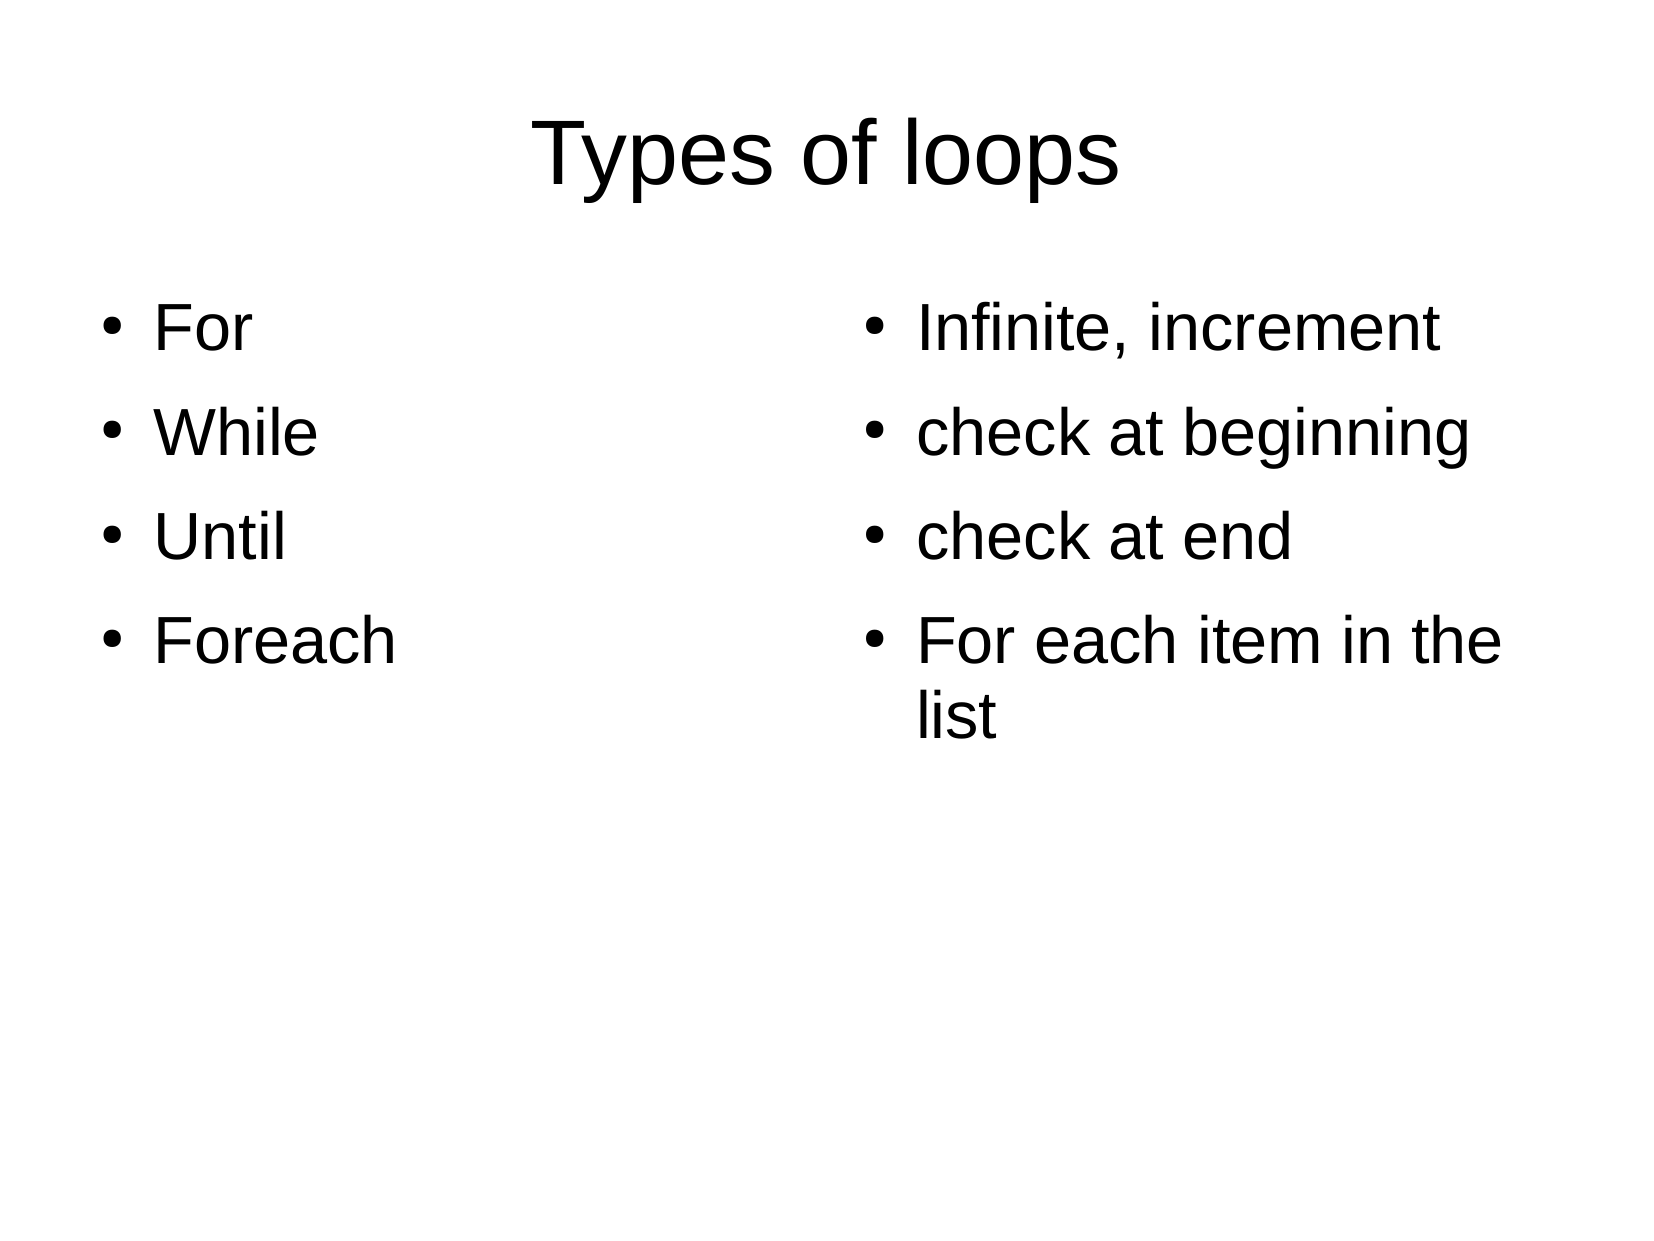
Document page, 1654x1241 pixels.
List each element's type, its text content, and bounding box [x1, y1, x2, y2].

list Infinite, increment check at beginning check at end For each item in the list [845, 290, 1572, 1010]
list For While Until Foreach [82, 290, 809, 1010]
title Types of loops [82, 49, 1571, 257]
